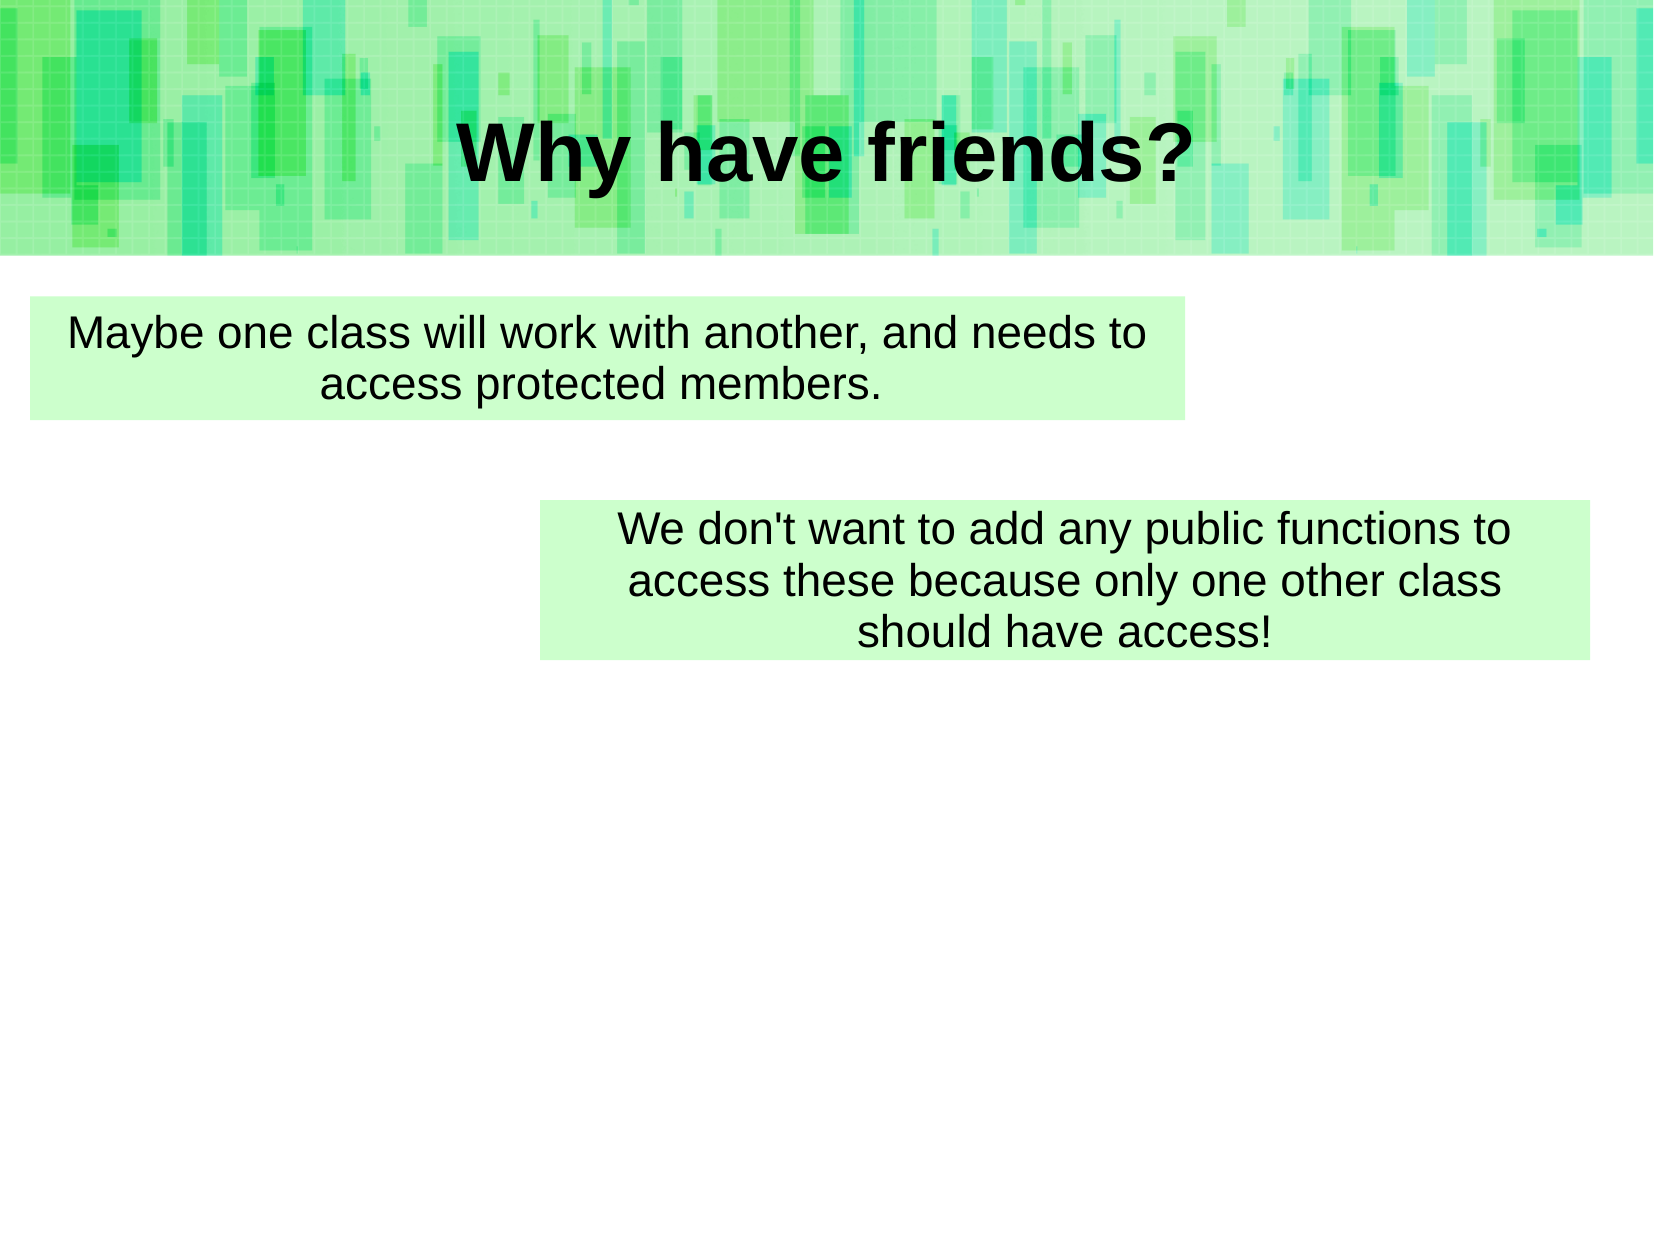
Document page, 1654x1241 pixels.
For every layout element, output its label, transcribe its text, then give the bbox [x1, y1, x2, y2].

text_box We don't want to add any public functions to access these because only one other class should have access! [540, 500, 1591, 661]
picture [0, 0, 1654, 1241]
title Why have friends? [82, 49, 1571, 257]
text_box Maybe one class will work with another, and needs to access protected members. [30, 296, 1186, 421]
